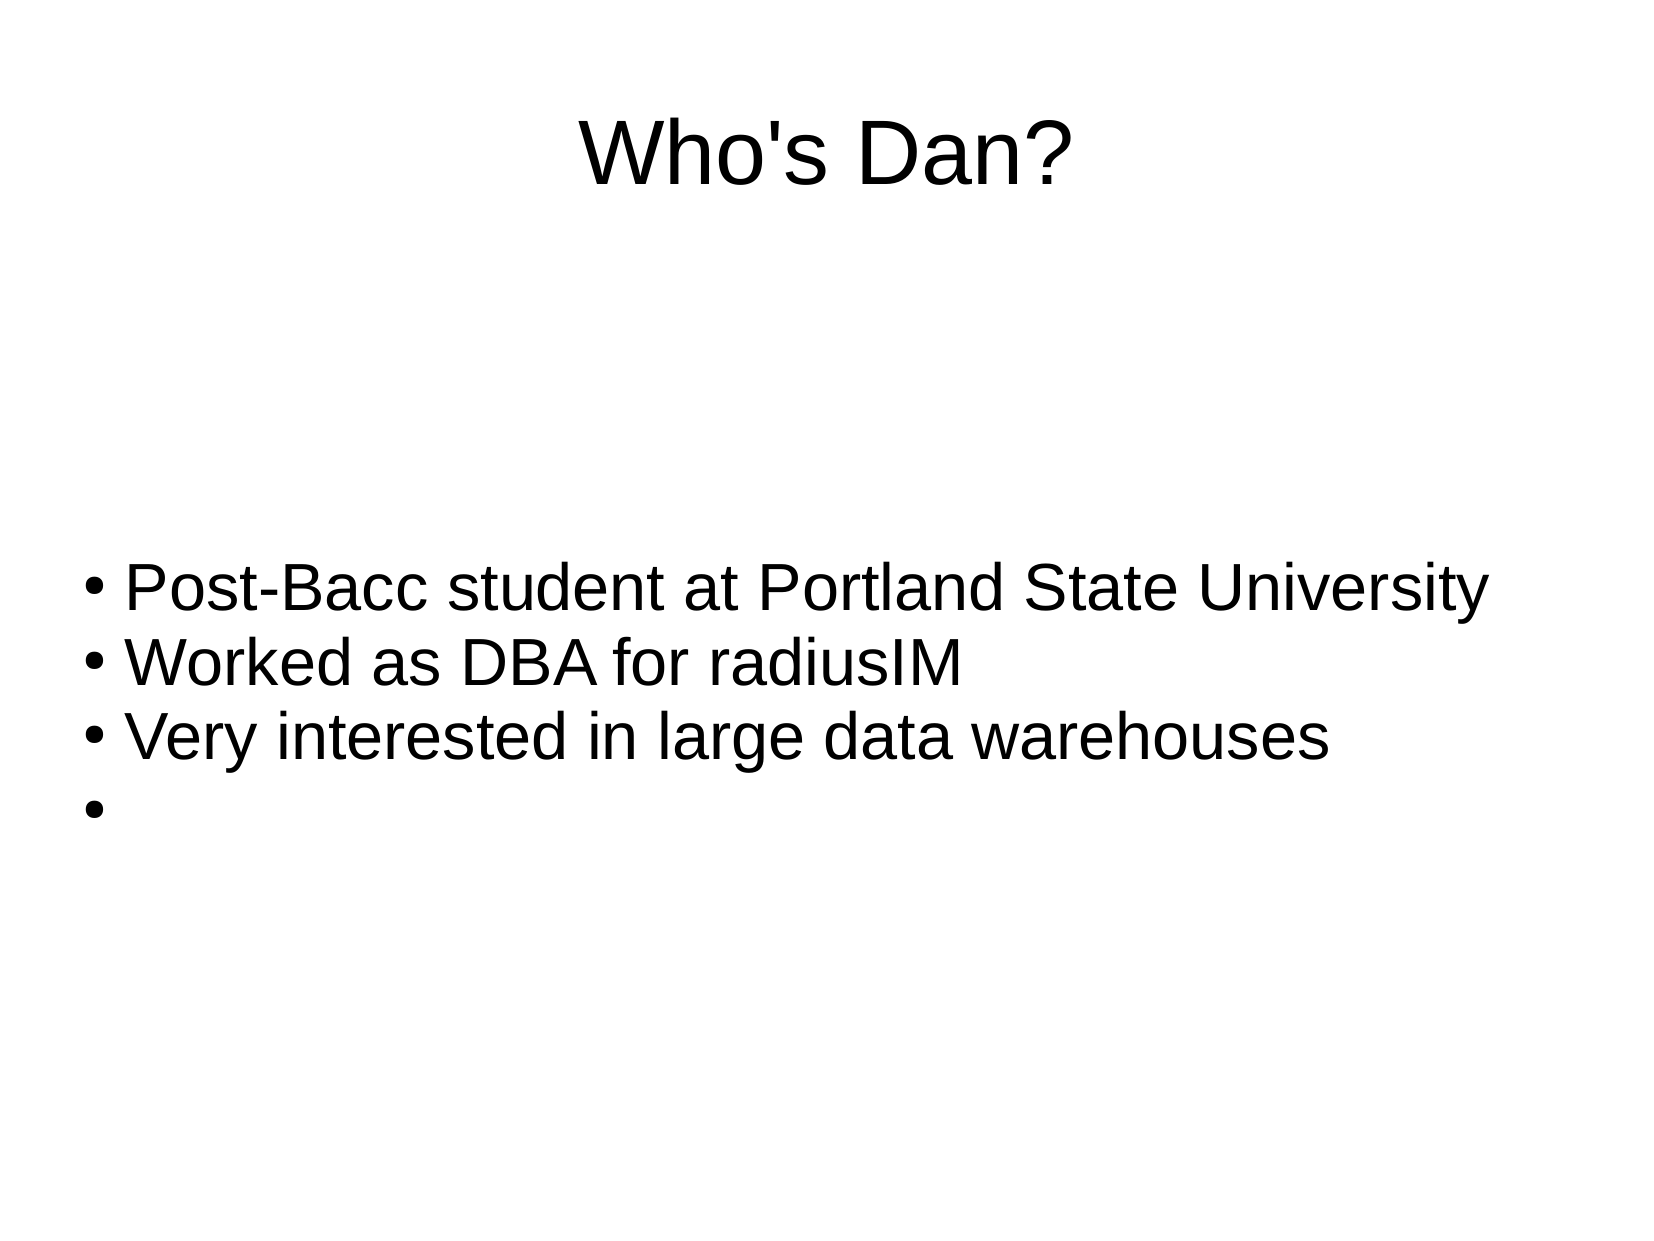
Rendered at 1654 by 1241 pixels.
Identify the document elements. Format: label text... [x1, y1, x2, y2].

title Who's Dan? [82, 56, 1571, 250]
subtitle Post-Bacc student at Portland State University Worked as DBA for radiusIM Very interested in large data warehouses [82, 297, 1571, 1102]
